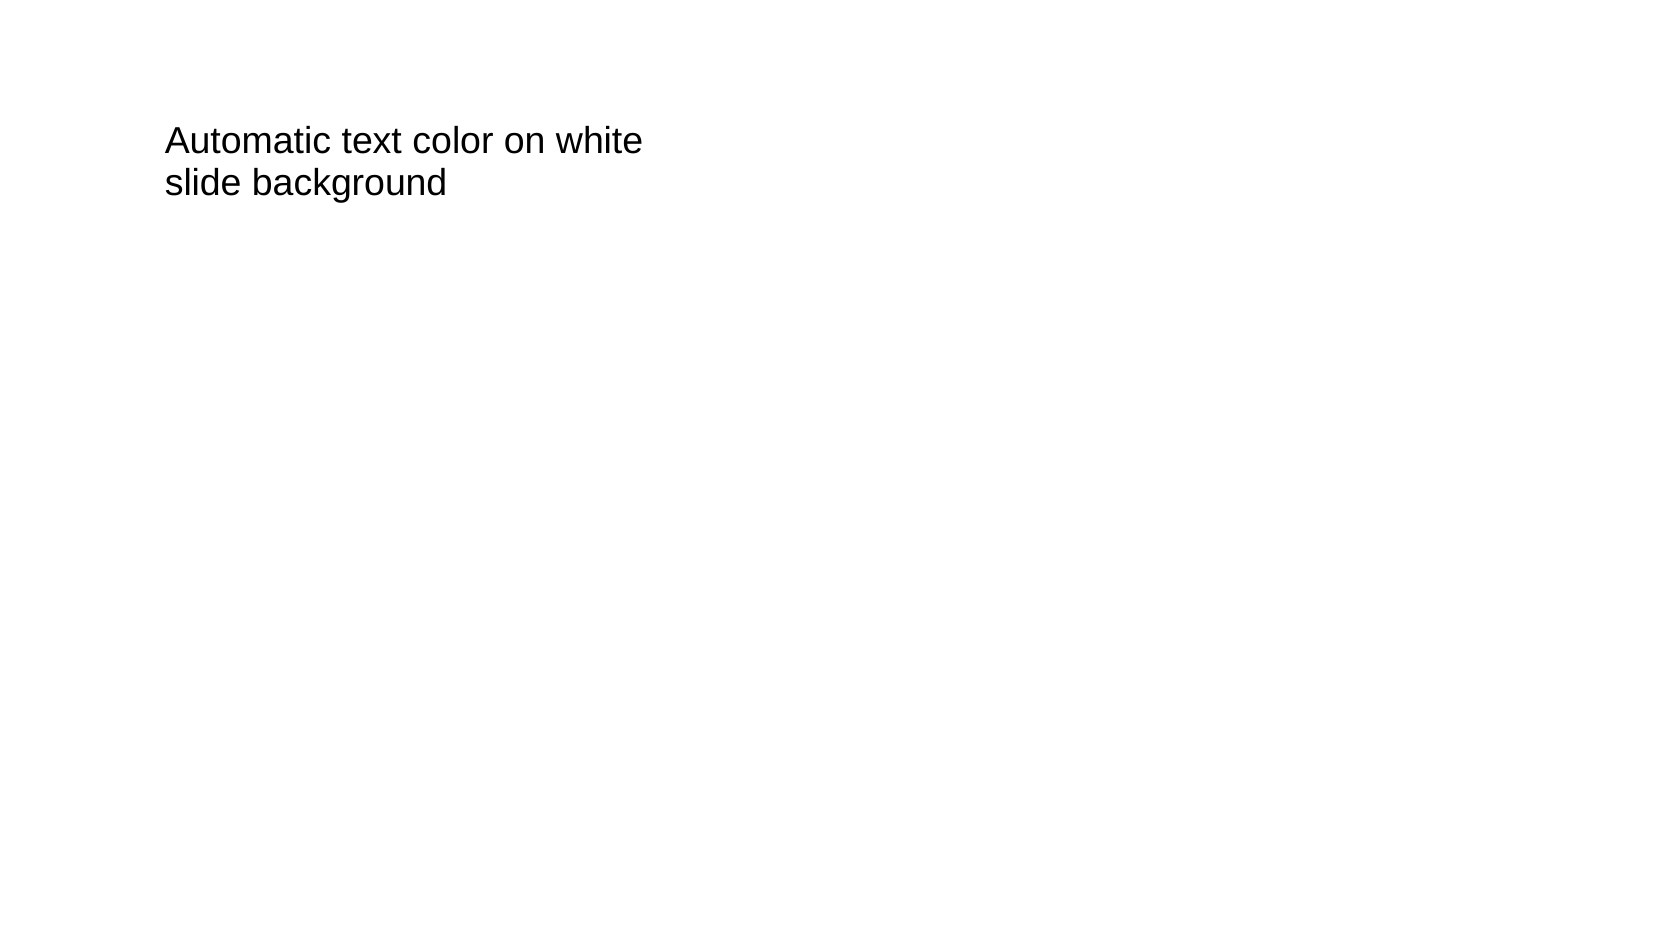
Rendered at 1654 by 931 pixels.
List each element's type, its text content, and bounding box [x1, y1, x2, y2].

text_box Automatic text color on white slide background [150, 112, 713, 212]
